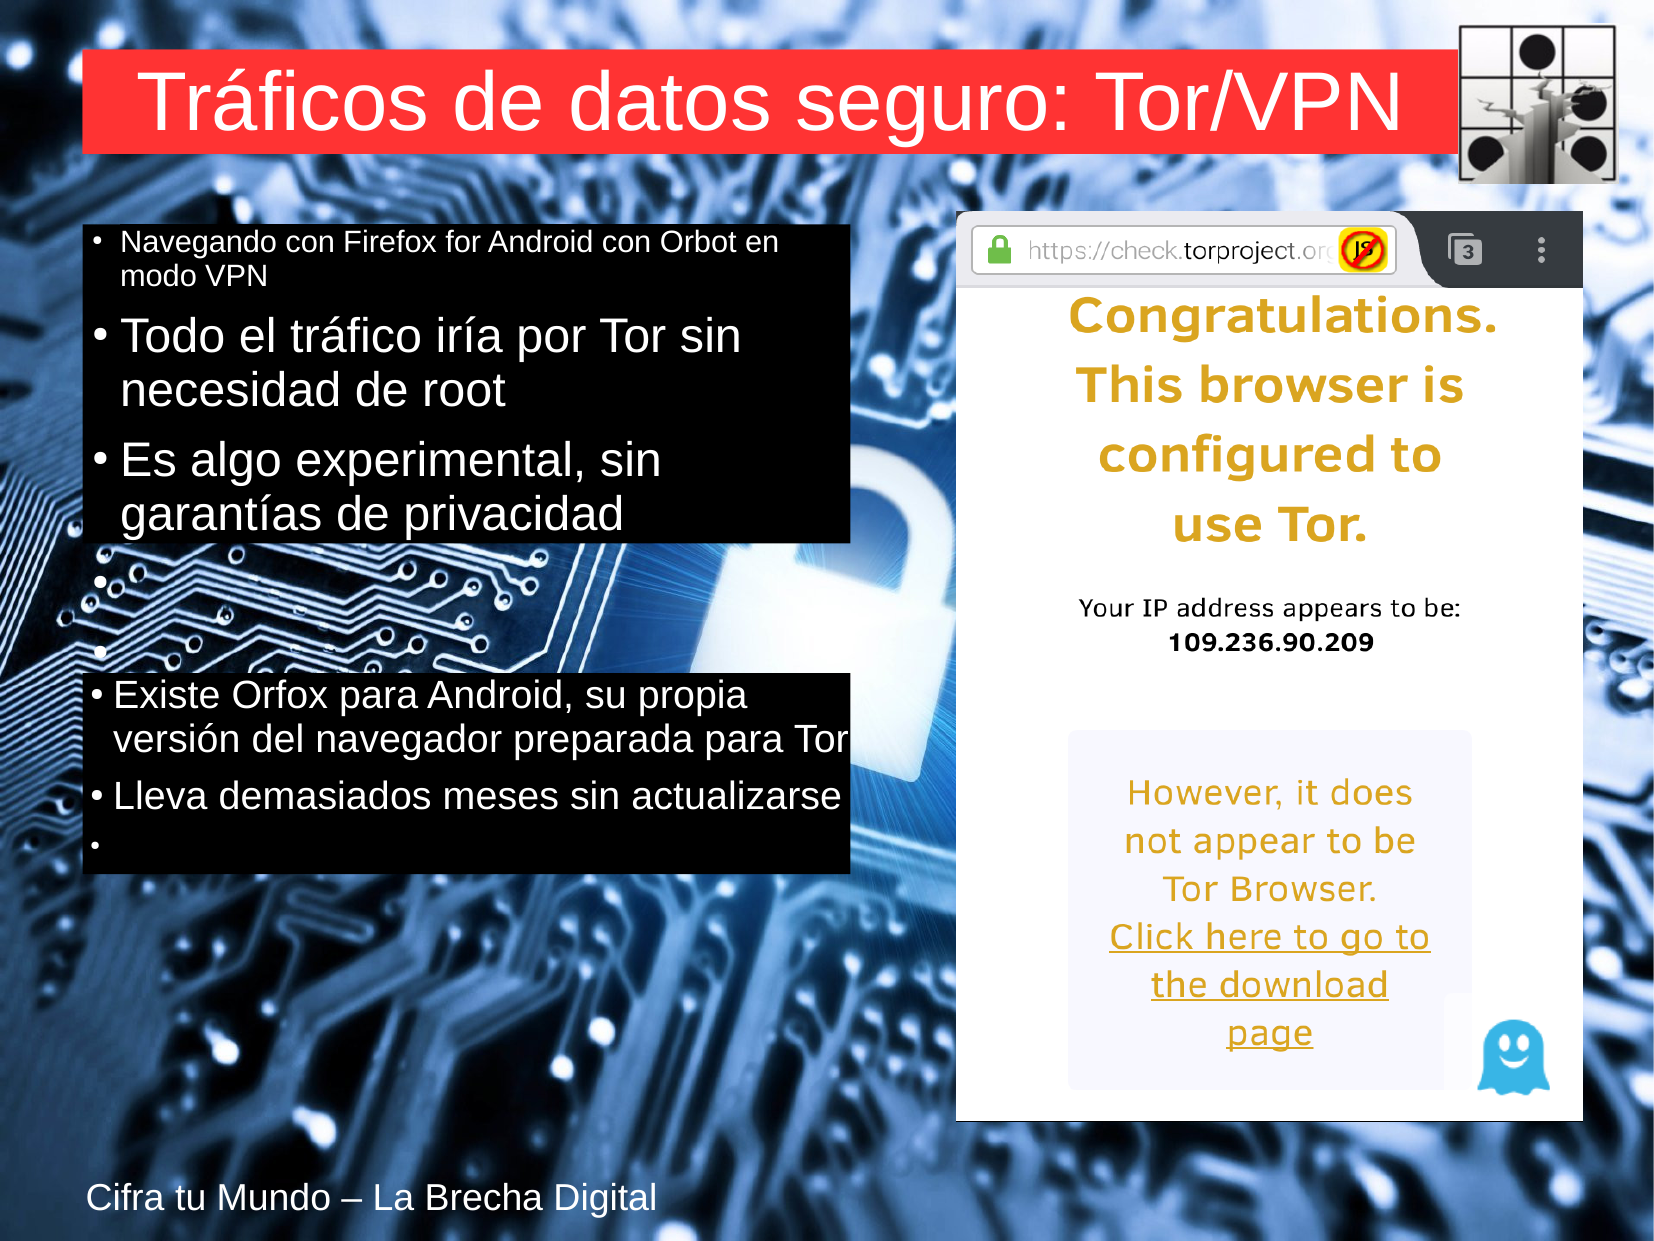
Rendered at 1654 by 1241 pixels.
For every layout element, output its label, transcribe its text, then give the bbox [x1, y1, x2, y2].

picture [0, 0, 1654, 1241]
text_box Cifra tu Mundo – La Brecha Digital [70, 1169, 1453, 1226]
list Existe Orfox para Android, su propia versión del navegador preparada para Tor Lleva demasiados meses sin actualizarse [82, 673, 851, 875]
list Navegando con Firefox for Android con Orbot en modo VPN Todo el tráfico iría por Tor sin necesidad de root Es algo experimental, sin garantías de privacidad [82, 224, 851, 544]
title Tráficos de datos seguro: Tor/VPN [82, 49, 1458, 154]
